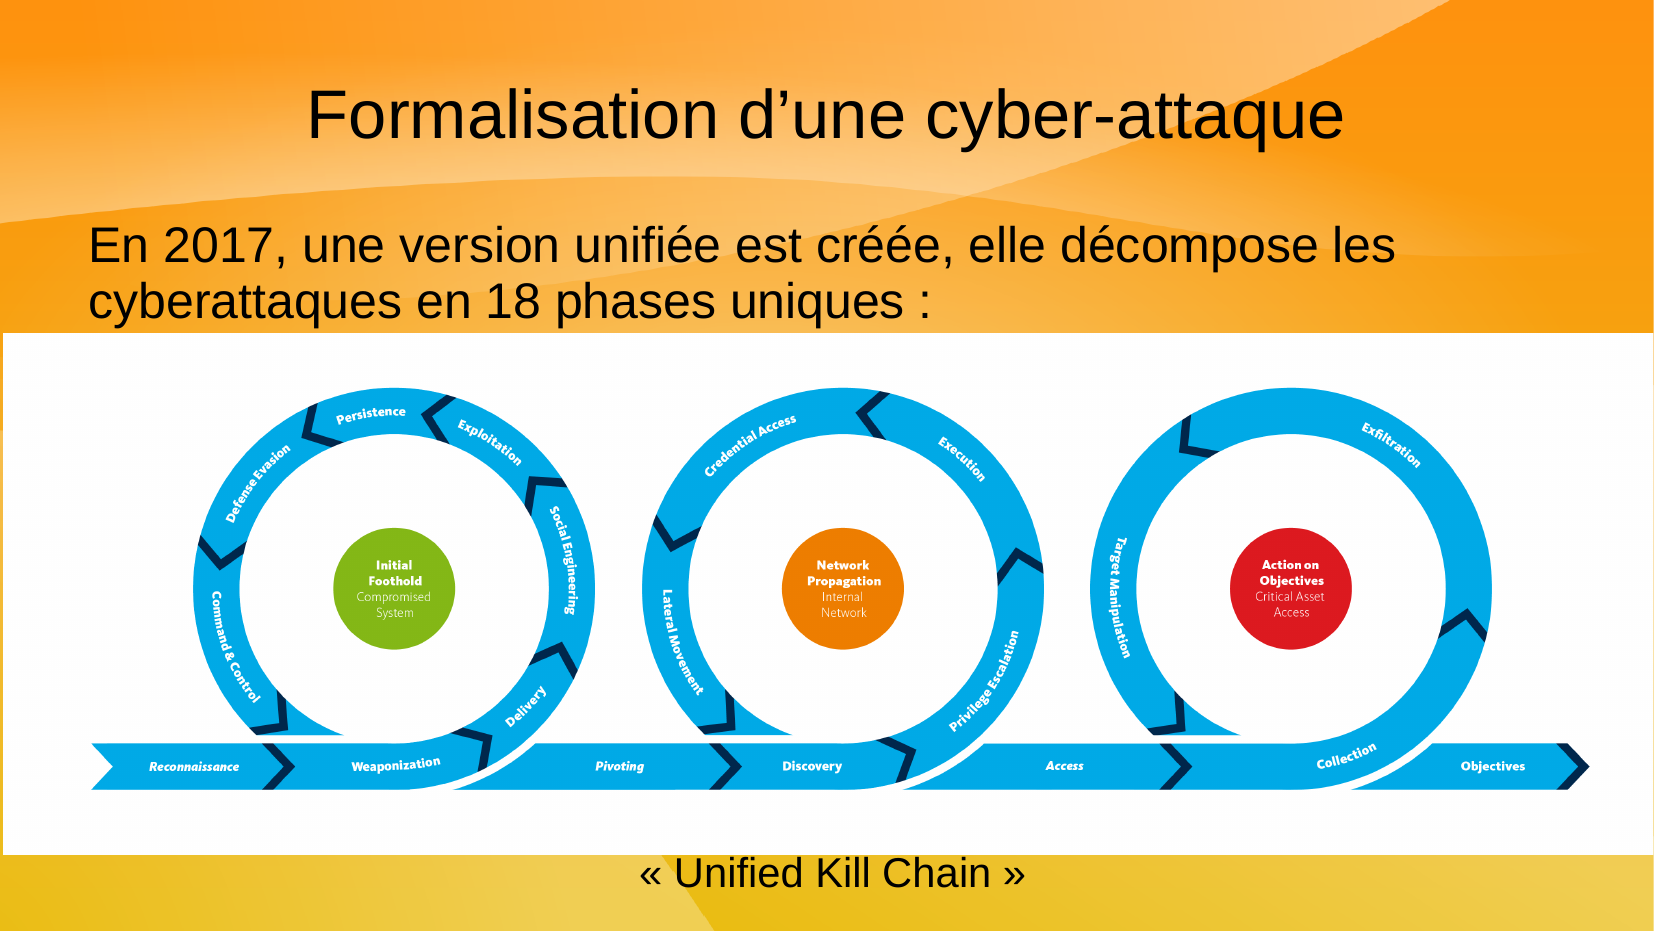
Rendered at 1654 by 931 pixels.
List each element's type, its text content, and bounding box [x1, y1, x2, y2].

title Formalisation d’une cyber-attaque [82, 37, 1571, 193]
subtitle En 2017, une version unifiée est créée, elle décompose les cyberattaques en 18 phases uniques : « Unified Kill Chain » [88, 855, 1577, 916]
subtitle En 2017, une version unifiée est créée, elle décompose les cyberattaques en 18 phases uniques : « Unified Kill Chain » [88, 217, 1577, 333]
picture [0, 0, 1654, 931]
